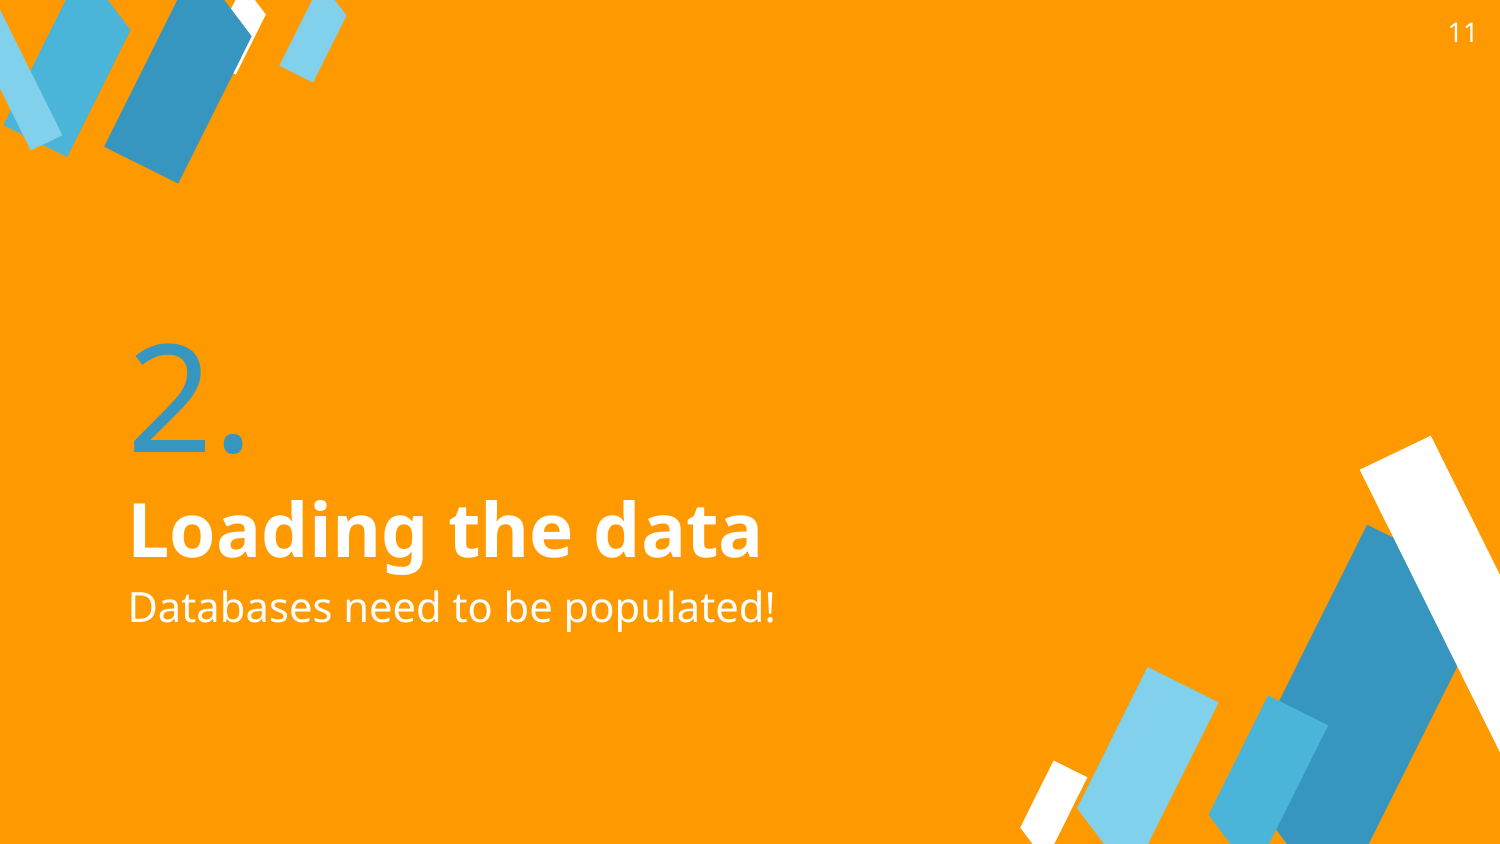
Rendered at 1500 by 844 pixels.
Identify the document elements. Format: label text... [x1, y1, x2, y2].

title 2. Loading the data [112, 397, 945, 565]
slide_number <number> [1403, 0, 1494, 65]
subtitle Databases need to be populated! [112, 565, 945, 695]
